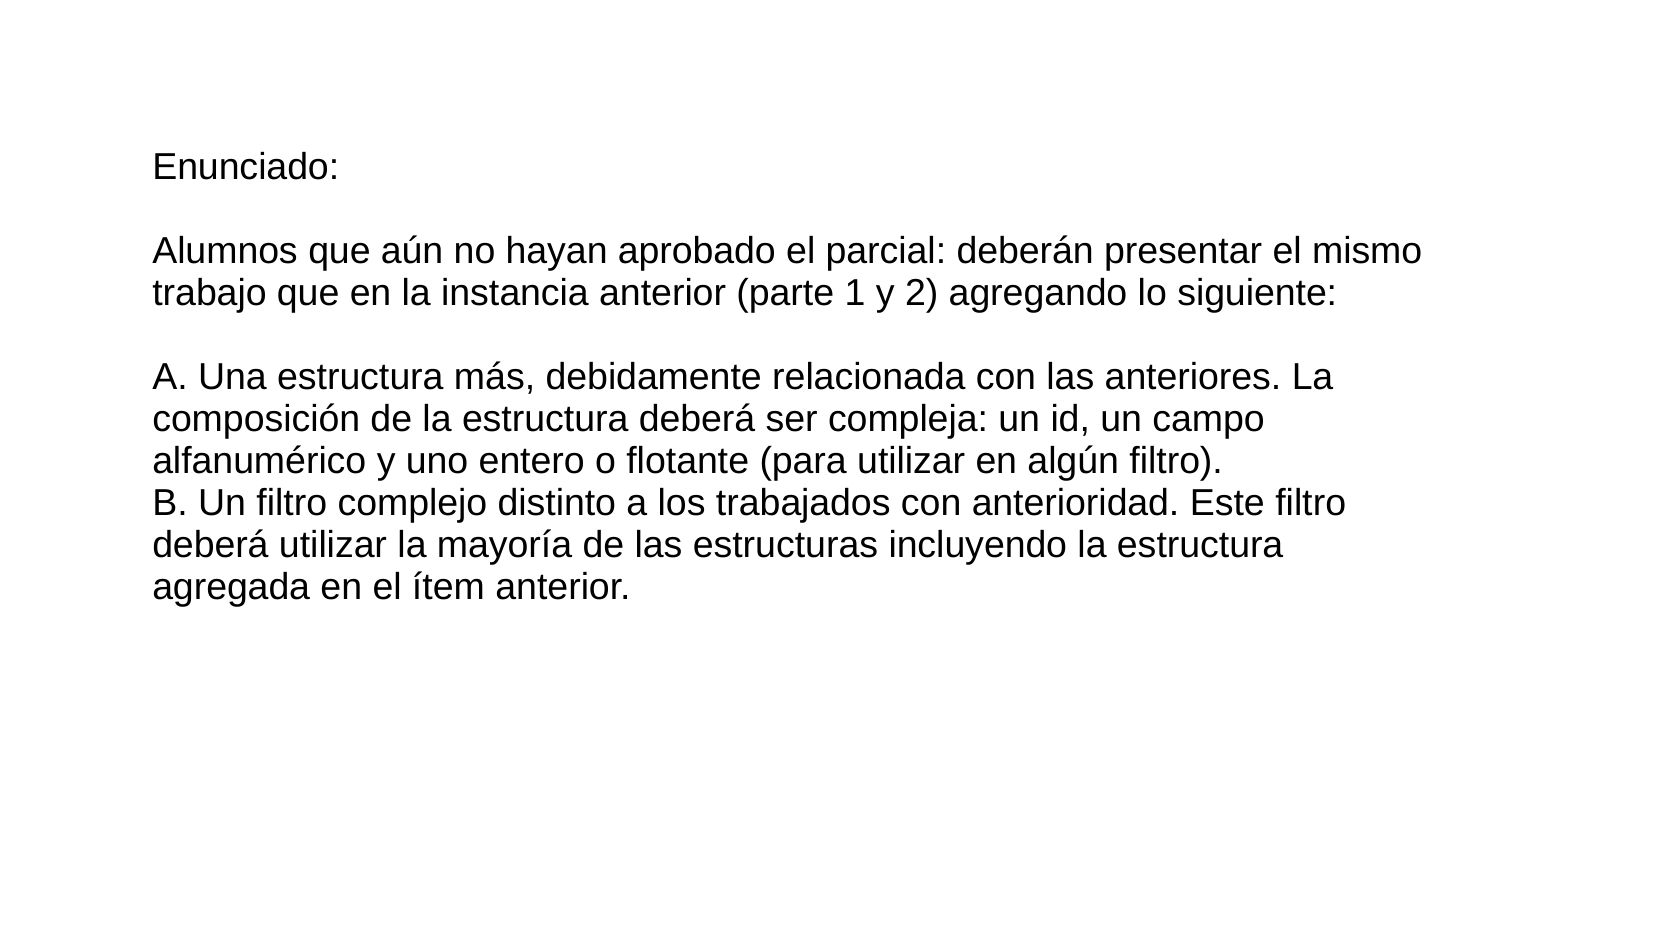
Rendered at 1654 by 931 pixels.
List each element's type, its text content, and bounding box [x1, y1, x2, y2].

text_box Enunciado: Alumnos que aún no hayan aprobado el parcial: deberán presentar el mismo trabajo que en la instancia anterior (parte 1 y 2) agregando lo siguiente: A. Una estructura más, debidamente relacionada con las anteriores. La composición de la estructura deberá ser compleja: un id, un campo alfanumérico y uno entero o flotante (para utilizar en algún filtro). B. Un filtro complejo distinto a los trabajados con anterioridad. Este filtro deberá utilizar la mayoría de las estructuras incluyendo la estructura agregada en el ítem anterior. [137, 137, 1530, 657]
